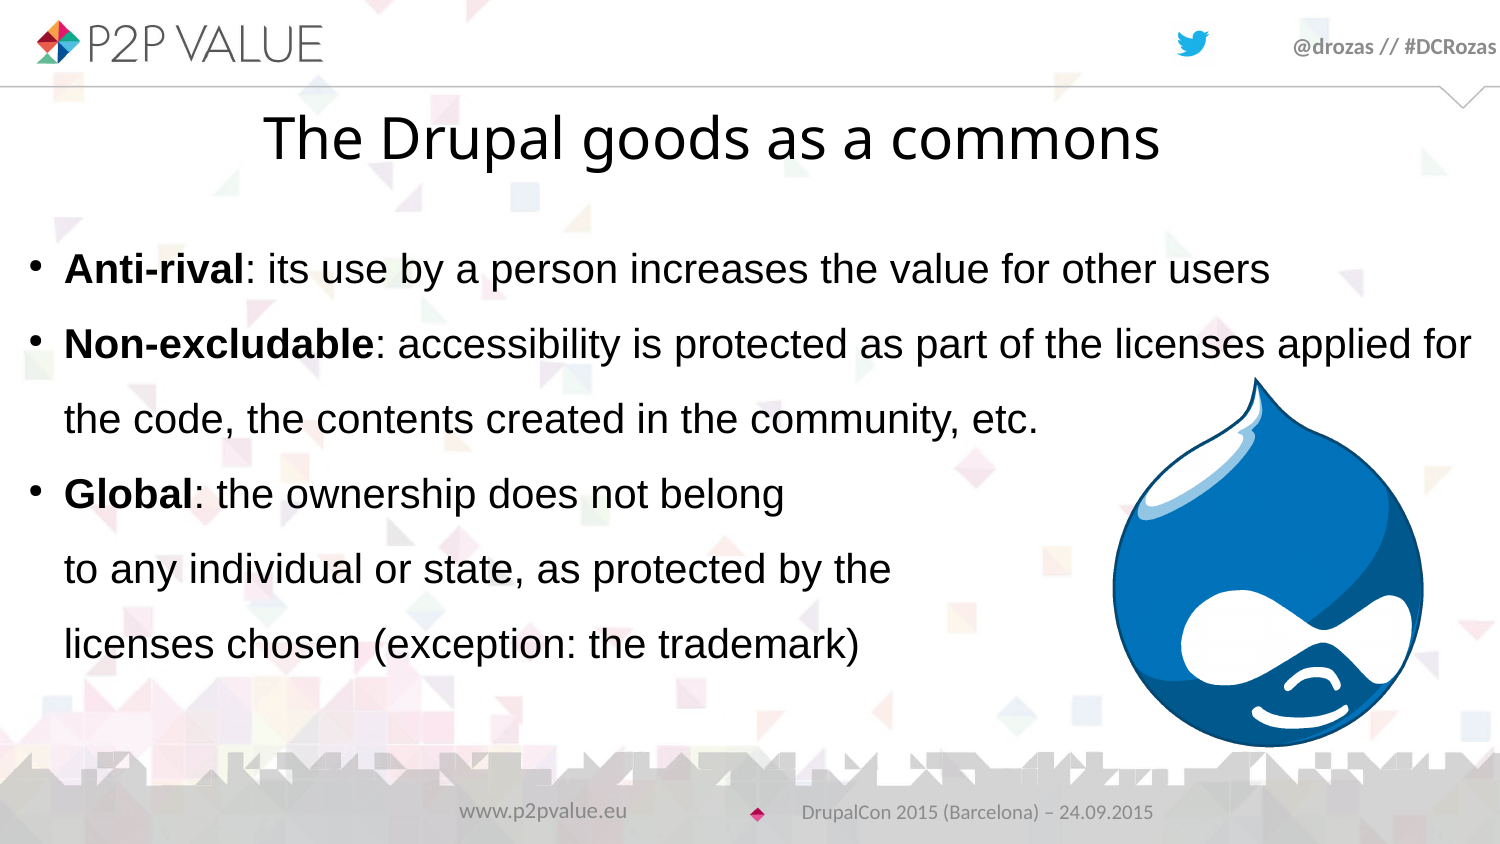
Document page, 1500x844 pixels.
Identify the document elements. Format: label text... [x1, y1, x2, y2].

text_box www.p2pvalue.eu [453, 789, 672, 829]
title The Drupal goods as a commons [60, 92, 1366, 181]
subtitle Anti-rival: its use by a person increases the value for other users Non-excludable: accessibility is protected as part of the licenses applied for the code, the contents created in the community, etc. Global: the ownership does not belong to any individual or state, as protected by the licenses chosen (exception: the trademark) [15, 210, 1496, 766]
text_box @drozas // #DCRozas [1170, 15, 1500, 76]
text_box DrupalCon 2015 (Barcelona) – 24.09.2015 [788, 788, 1481, 834]
picture [0, 0, 1500, 844]
